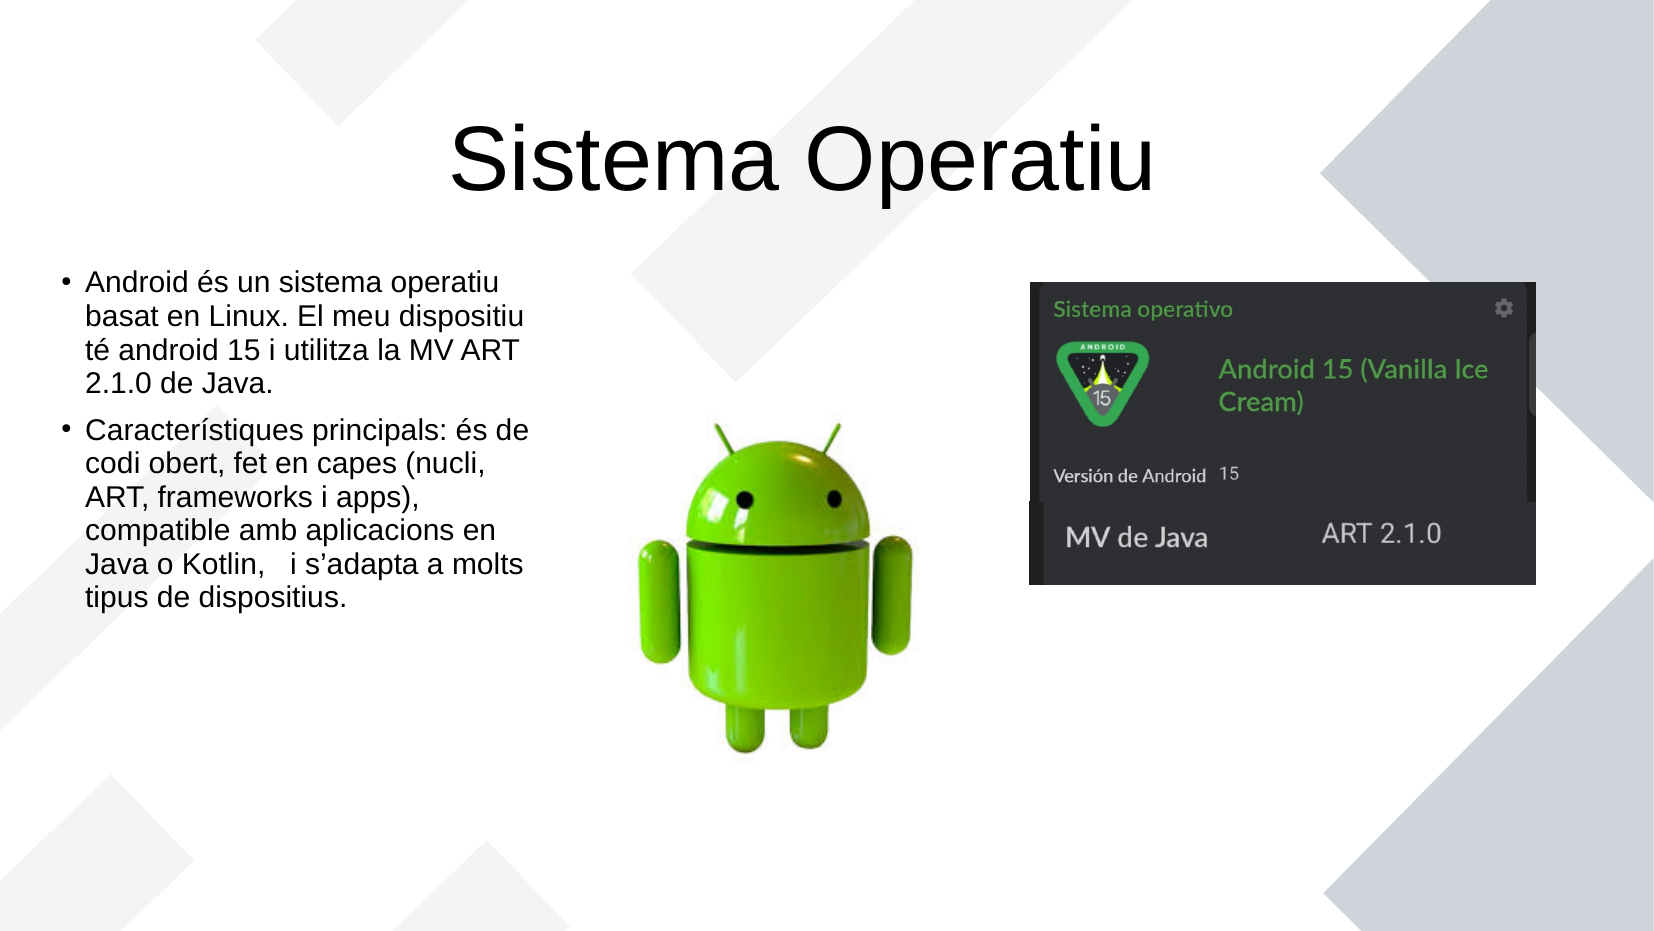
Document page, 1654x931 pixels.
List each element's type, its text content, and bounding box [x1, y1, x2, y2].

picture [593, 413, 945, 765]
picture [1029, 282, 1536, 585]
title Sistema Operatiu [59, 80, 1548, 237]
list Android és un sistema operatiu basat en Linux. El meu dispositiu té android 15 i utilitza la MV ART 2.1.0 de Java. Característiques principals: és de codi obert, fet en capes (nucli, ART, frameworks i apps), compatible amb aplicacions en Java o Kotlin, i s’adapta a molts tipus de dispositius. [53, 265, 532, 628]
